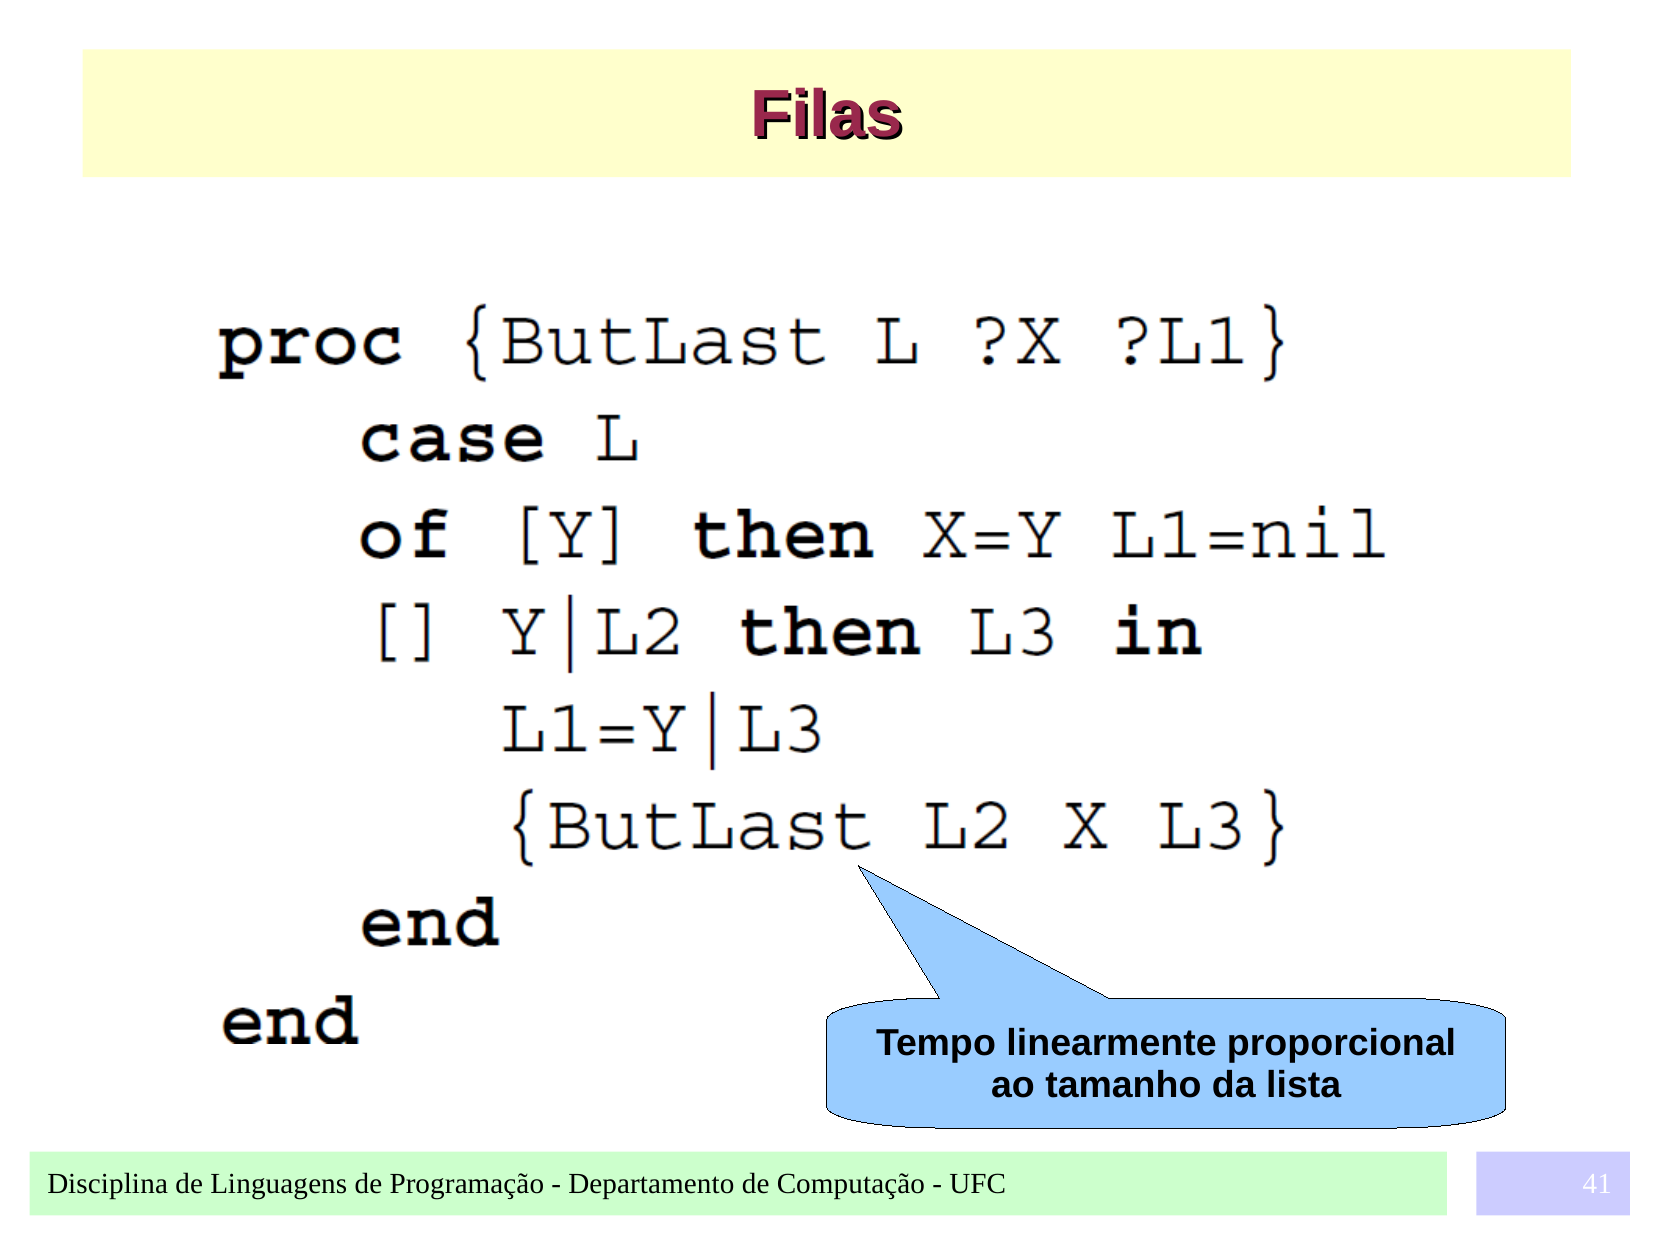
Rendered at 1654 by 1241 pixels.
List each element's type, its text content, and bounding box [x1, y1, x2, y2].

title Filas [82, 49, 1571, 178]
text_box Tempo linearmente proporcional ao tamanho da lista [826, 865, 1506, 1129]
picture [206, 301, 1388, 1044]
